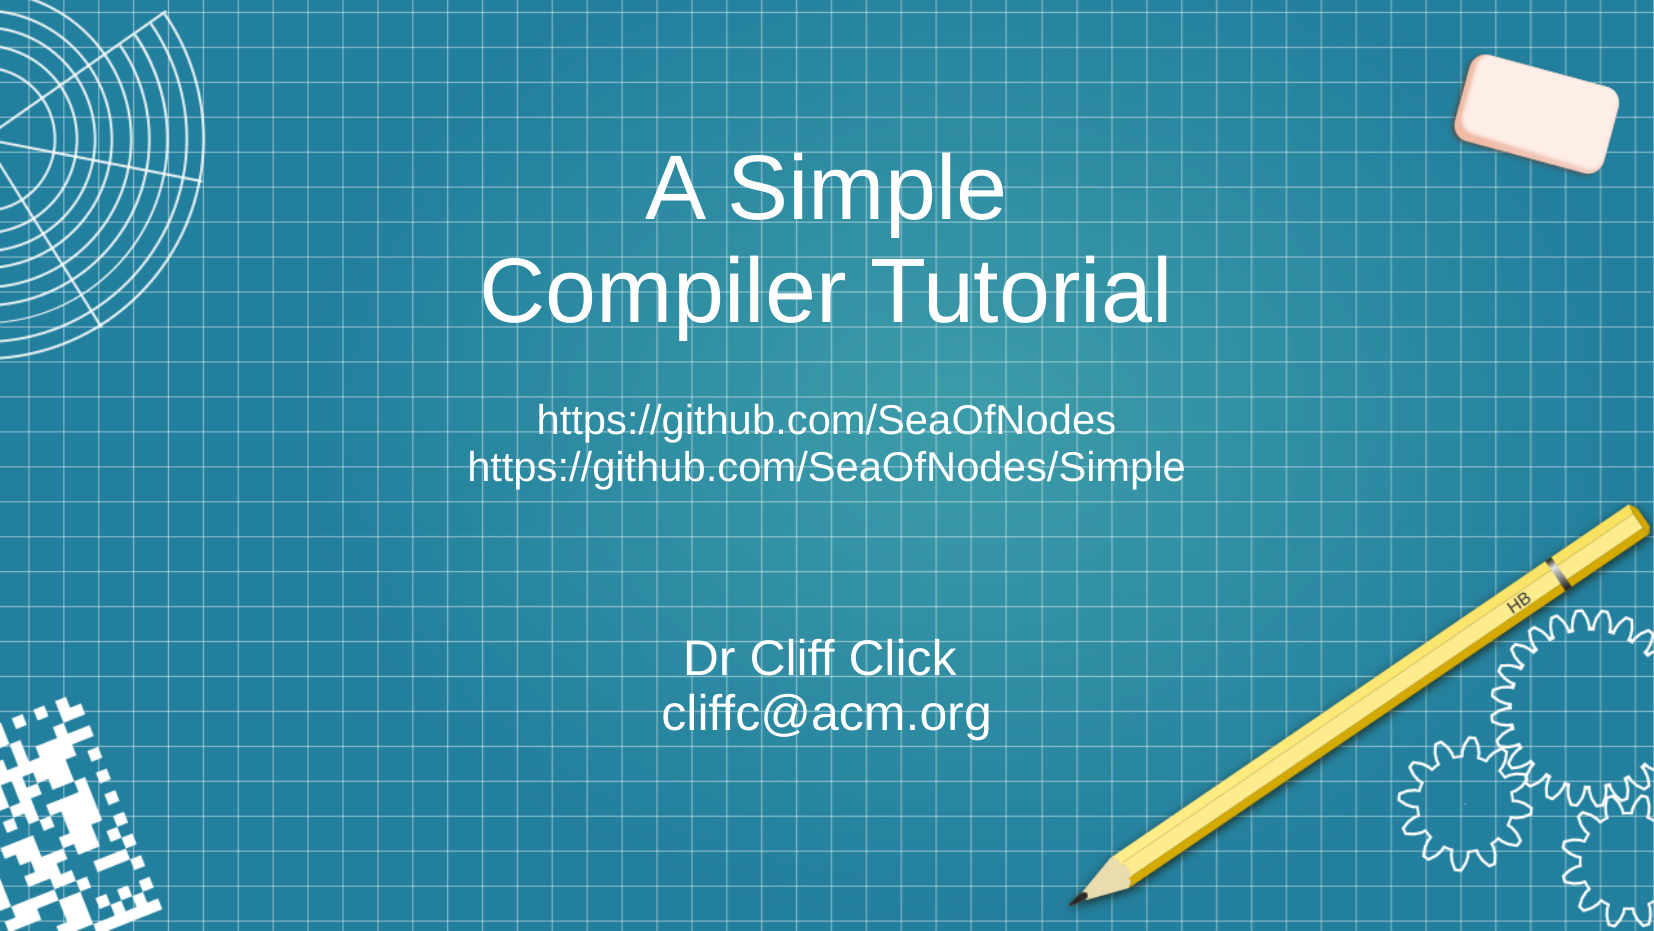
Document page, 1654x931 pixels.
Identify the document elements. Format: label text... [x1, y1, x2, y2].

title A Simple Compiler Tutorial [82, 132, 1571, 346]
picture [0, 0, 1654, 931]
subtitle Dr Cliff Click cliffc@acm.org [82, 566, 1571, 805]
text_box https://github.com/SeaOfNodes https://github.com/SeaOfNodes/Simple [436, 389, 1217, 501]
